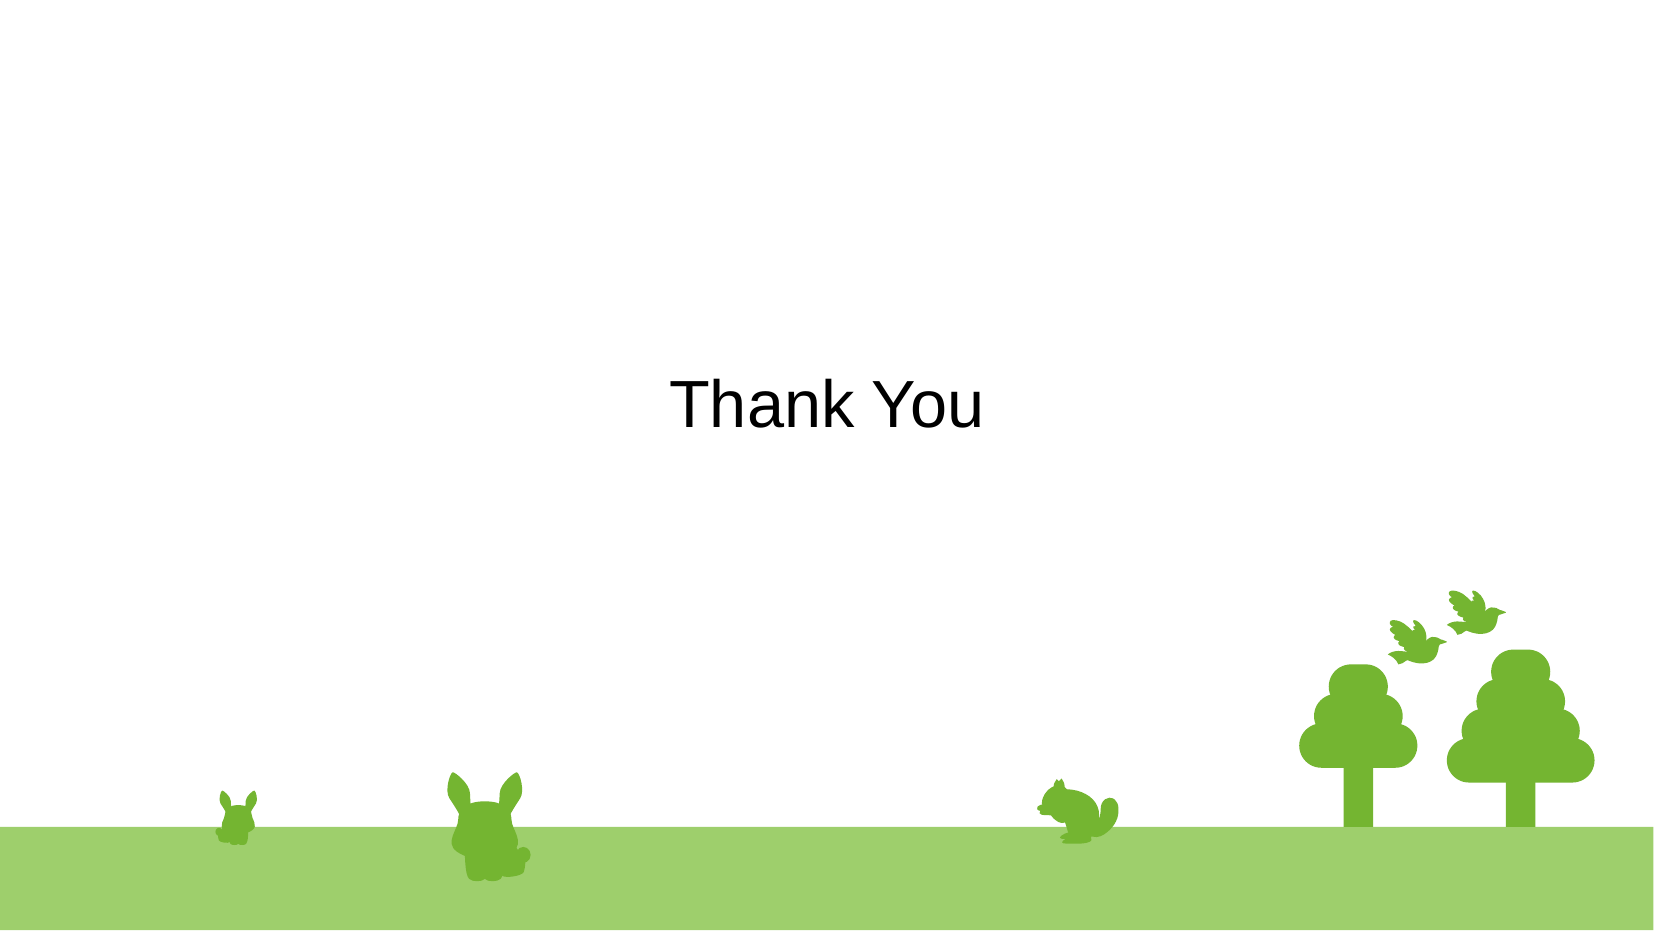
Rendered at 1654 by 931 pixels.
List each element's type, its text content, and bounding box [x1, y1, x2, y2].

subtitle Thank You [88, 124, 1565, 686]
